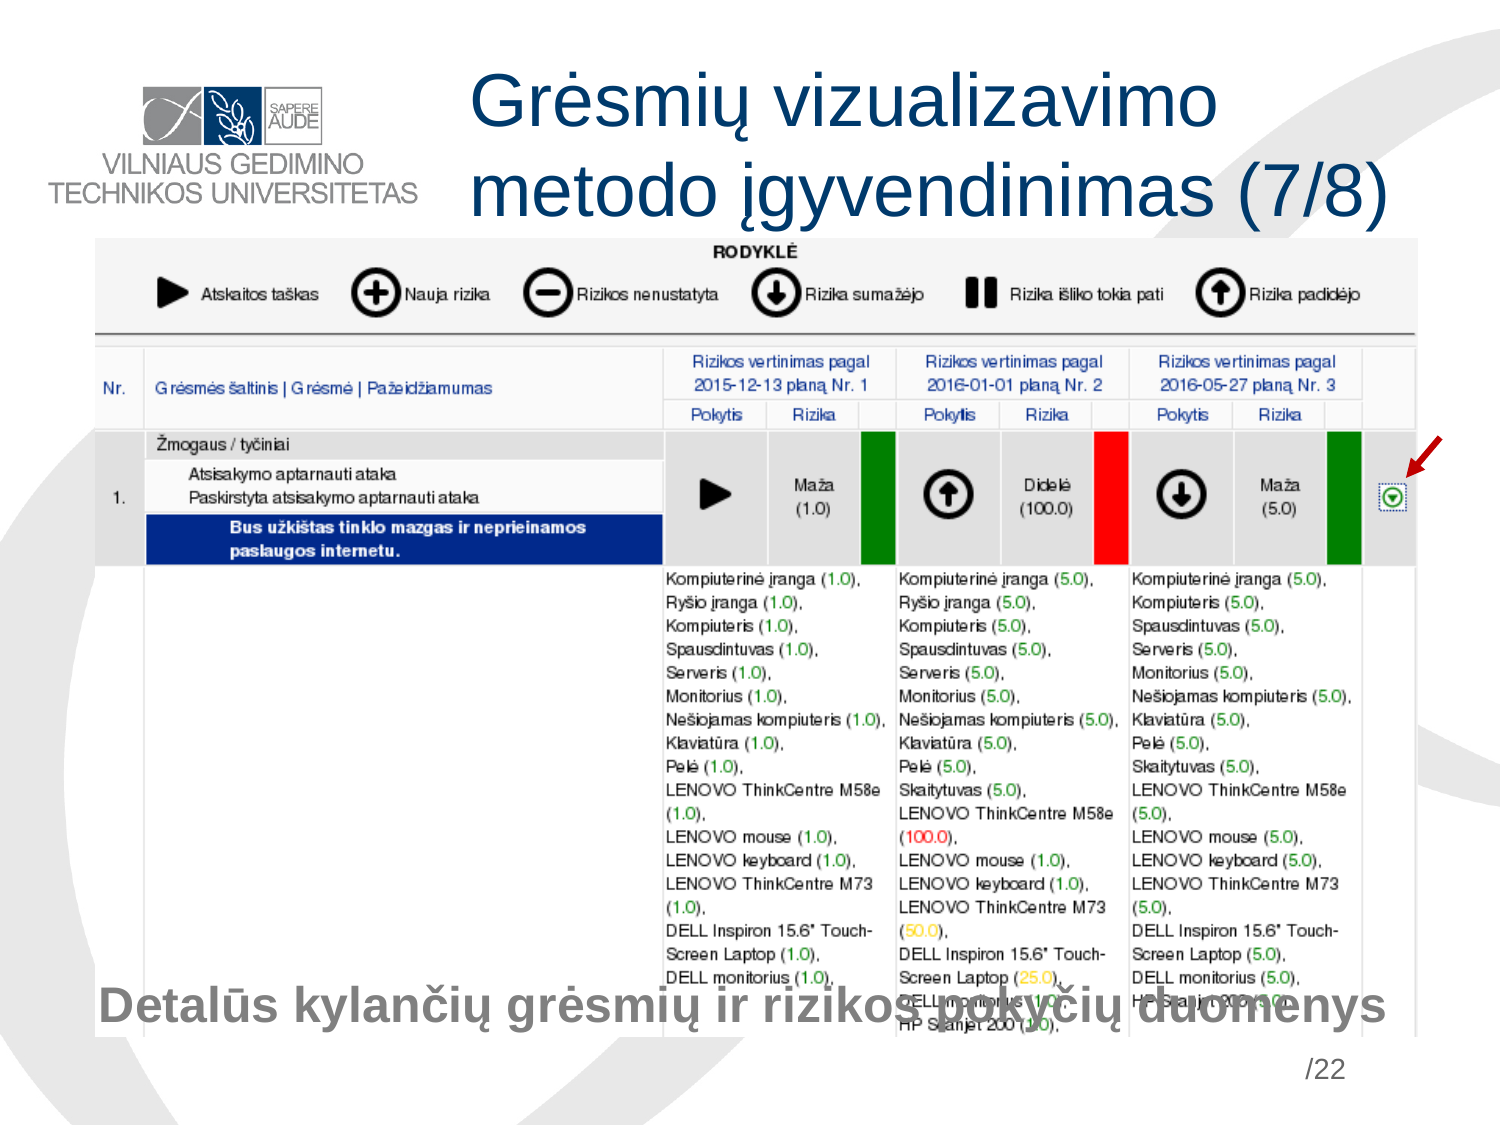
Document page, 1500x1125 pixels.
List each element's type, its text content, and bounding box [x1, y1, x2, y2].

text_box Detalūs kylančių grėsmių ir rizikos pokyčių duomenys [83, 964, 1404, 1040]
picture [0, 0, 1500, 1125]
text_box Grėsmių vizualizavimo metodo įgyvendinimas (7/8) [454, 19, 1447, 265]
text_box /22 [1290, 1042, 1447, 1103]
